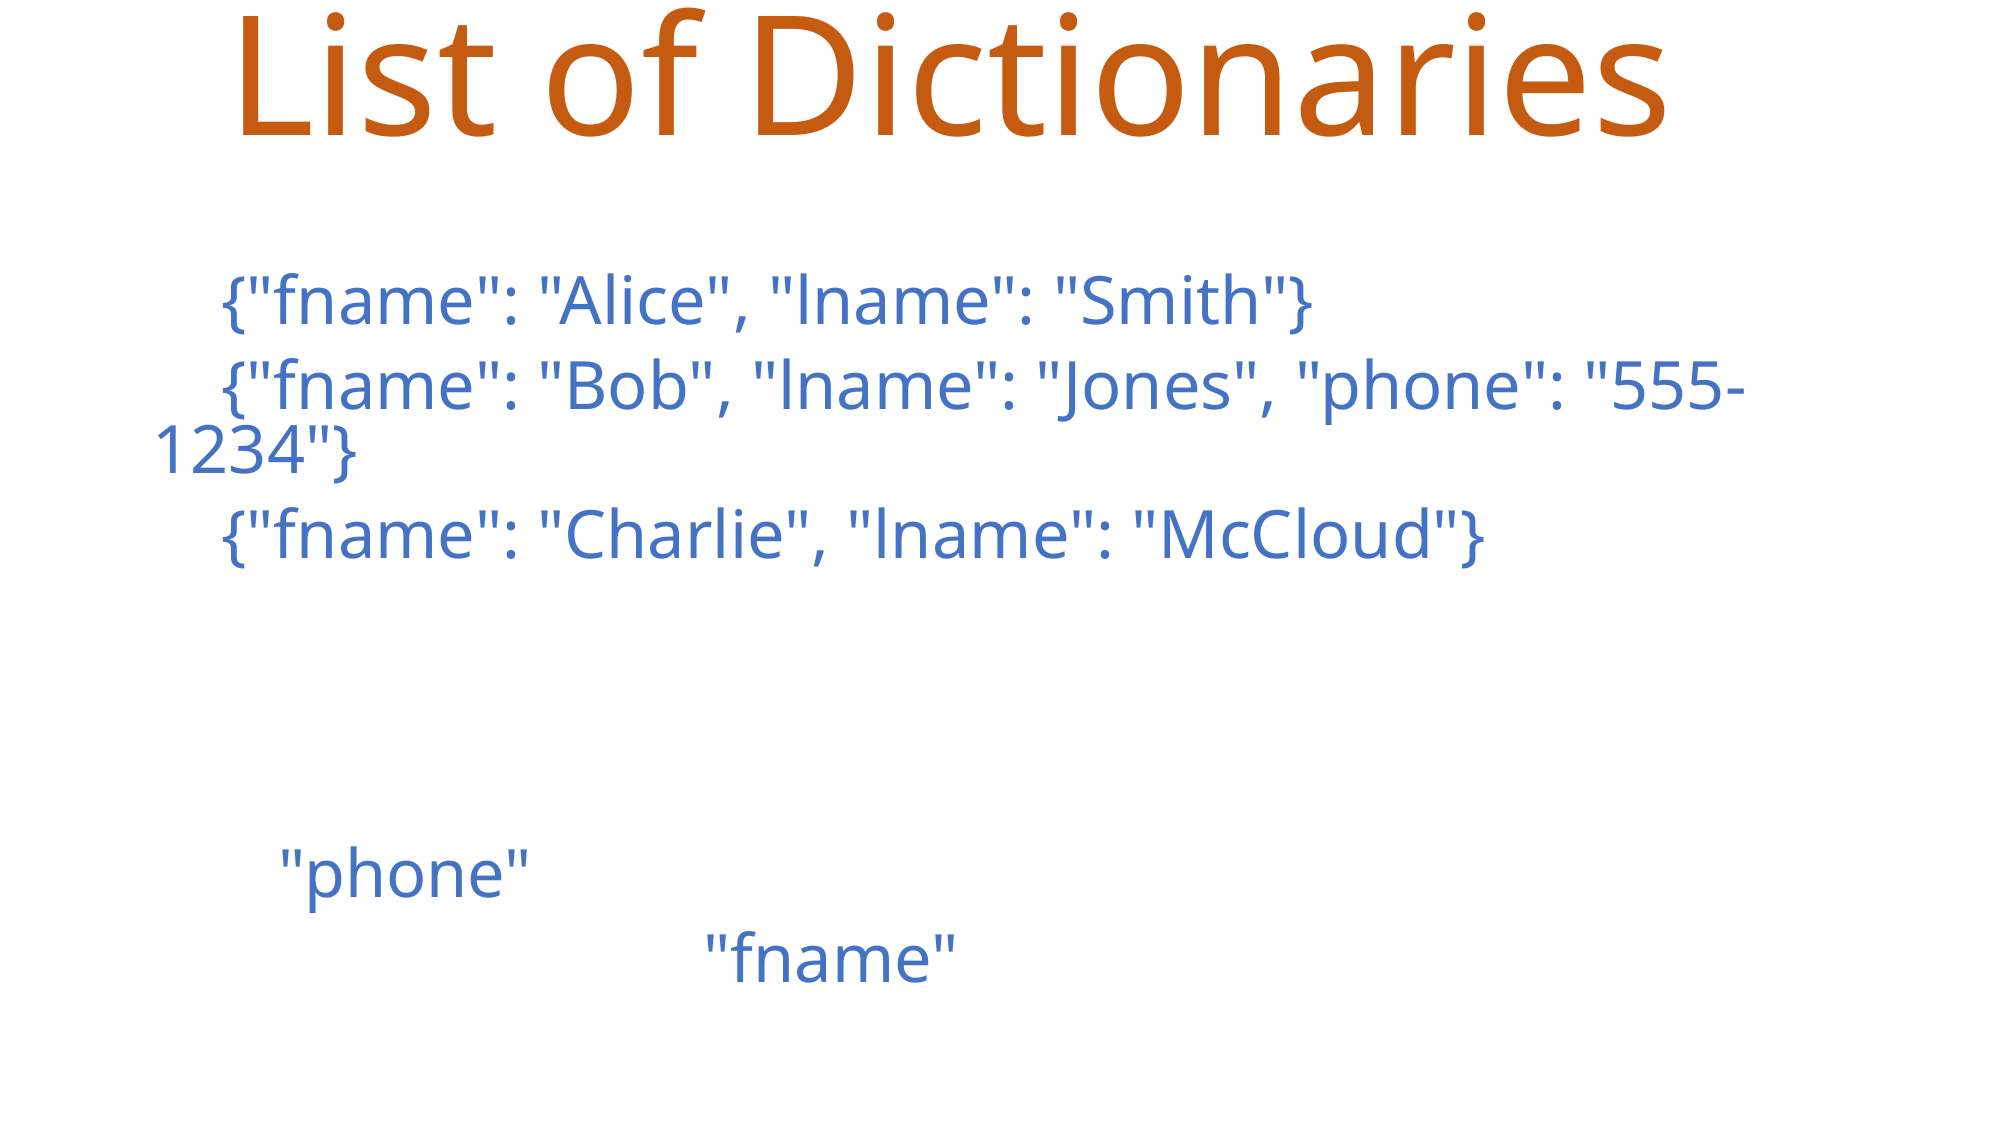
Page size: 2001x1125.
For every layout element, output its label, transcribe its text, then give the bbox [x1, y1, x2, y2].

list List of Dictionaries contacts = [ {"fname": "Alice", "lname": "Smith"}, {"fname": "Bob", "lname": "Jones", "phone": "555-1234"}, {"fname": "Charlie", "lname": "McCloud"} ] for person in contacts: if "phone" in person: print(person["fname"]) [137, 0, 1863, 1014]
